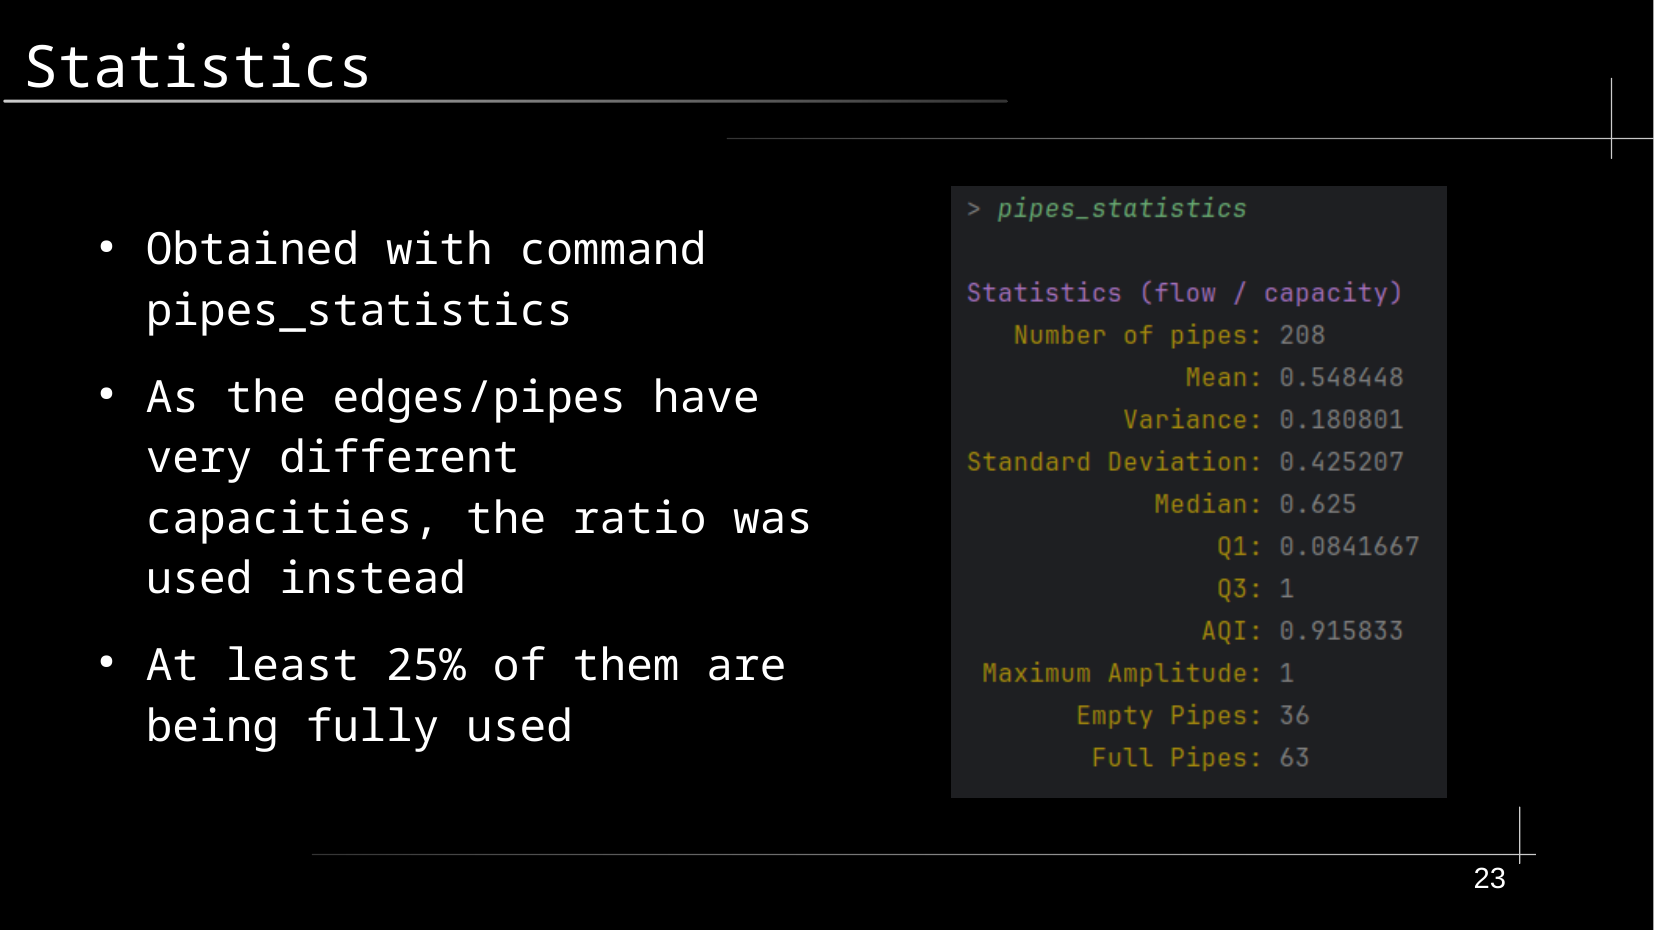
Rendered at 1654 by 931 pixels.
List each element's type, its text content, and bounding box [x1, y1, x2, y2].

list Obtained with command pipes_statistics As the edges/pipes have very different capacities, the ratio was used instead At least 25% of them are being fully used [82, 217, 827, 758]
title Statistics [23, 11, 1589, 119]
picture [951, 186, 1447, 798]
